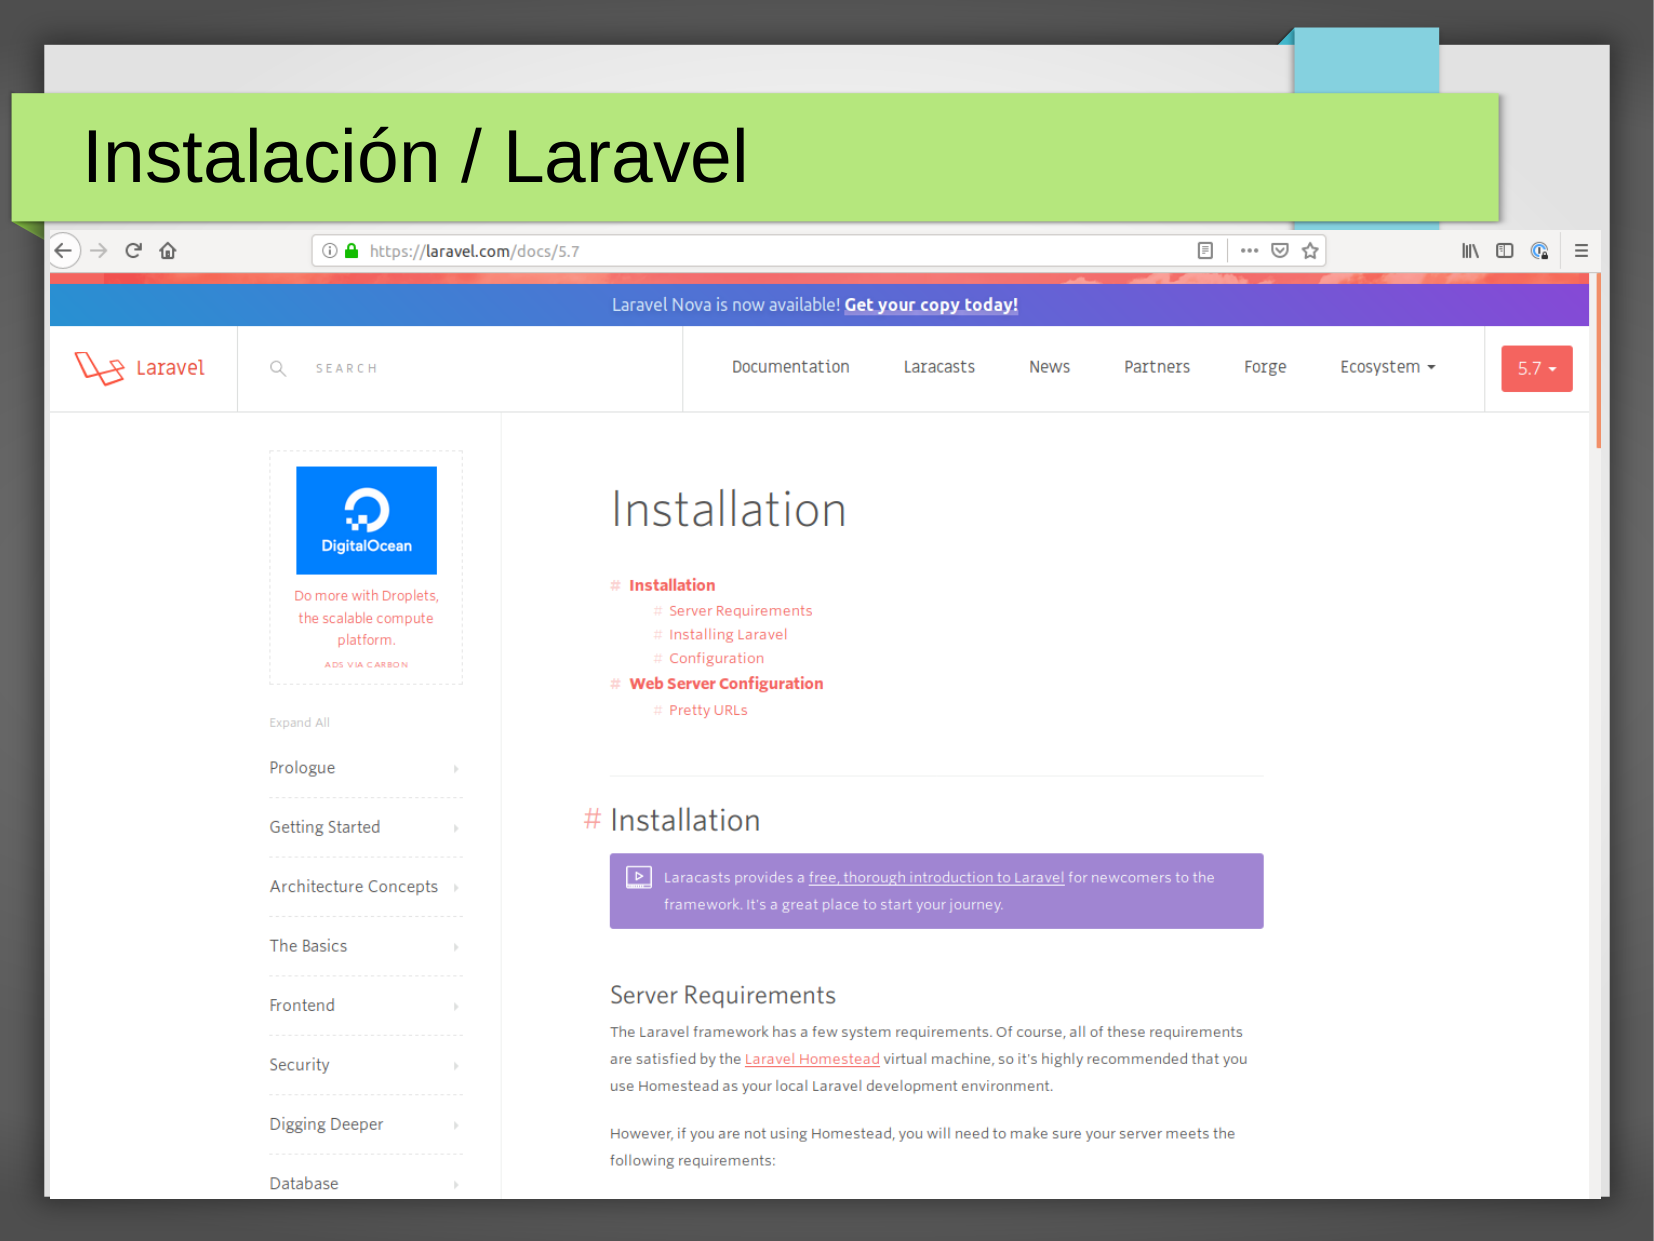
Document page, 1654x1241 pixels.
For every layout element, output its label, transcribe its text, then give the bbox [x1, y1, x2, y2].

title Instalación / Laravel [82, 49, 1571, 230]
picture [0, 0, 1654, 1241]
